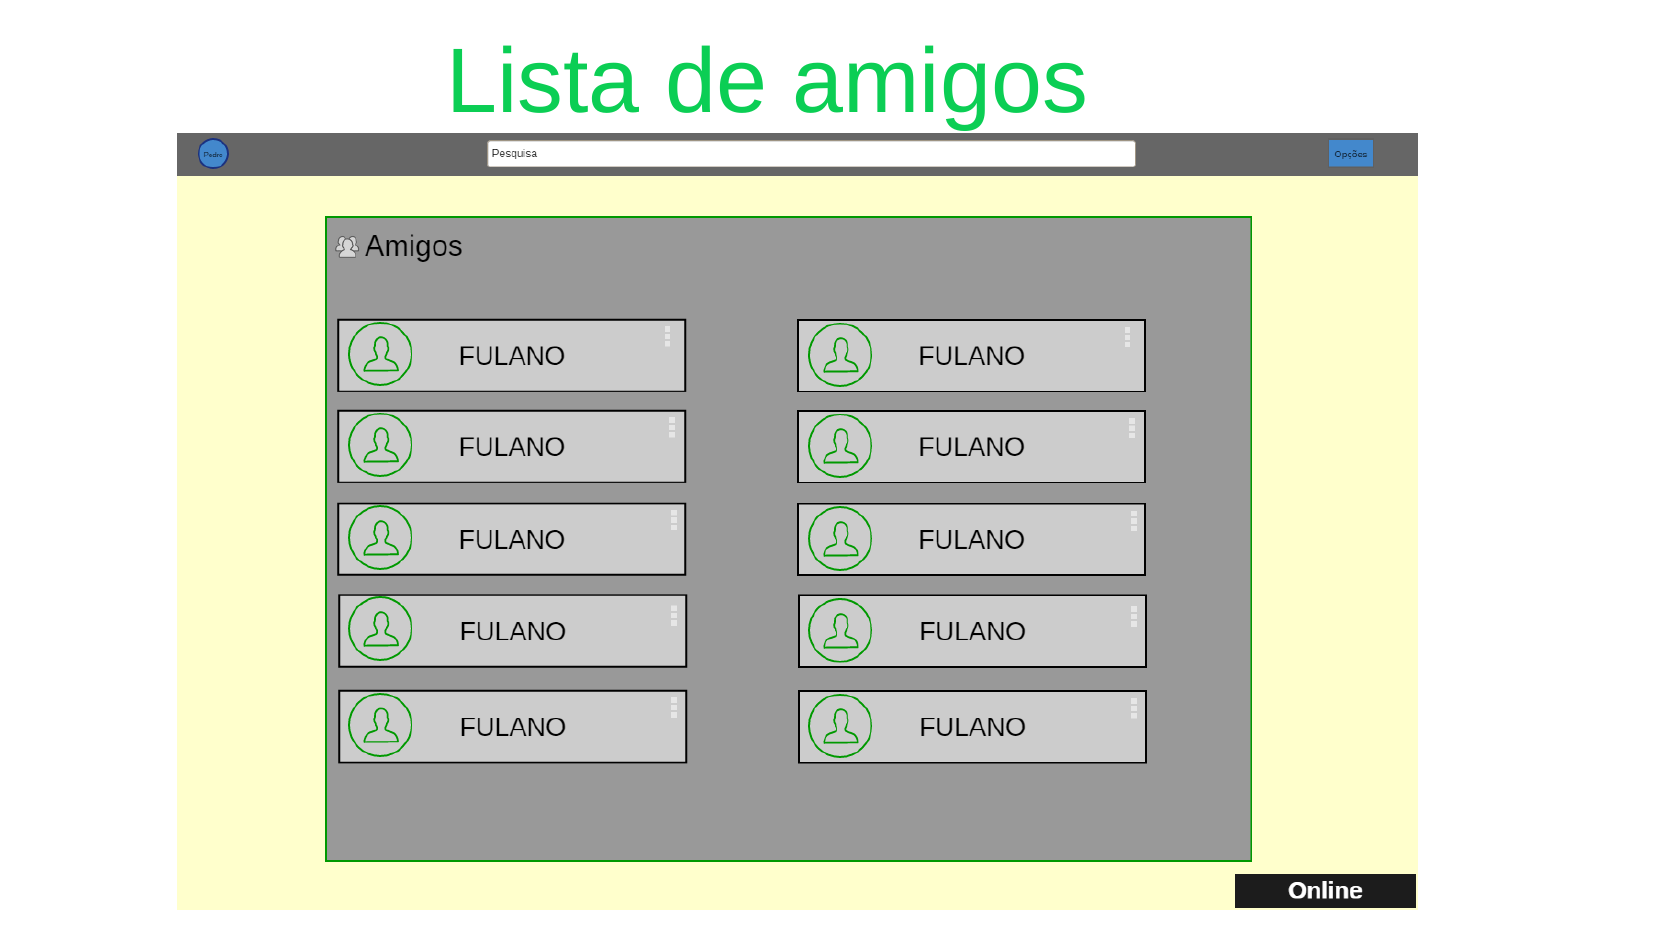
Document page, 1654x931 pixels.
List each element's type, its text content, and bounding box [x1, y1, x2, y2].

picture [177, 133, 1418, 910]
text_box Lista de amigos [23, 0, 1512, 154]
